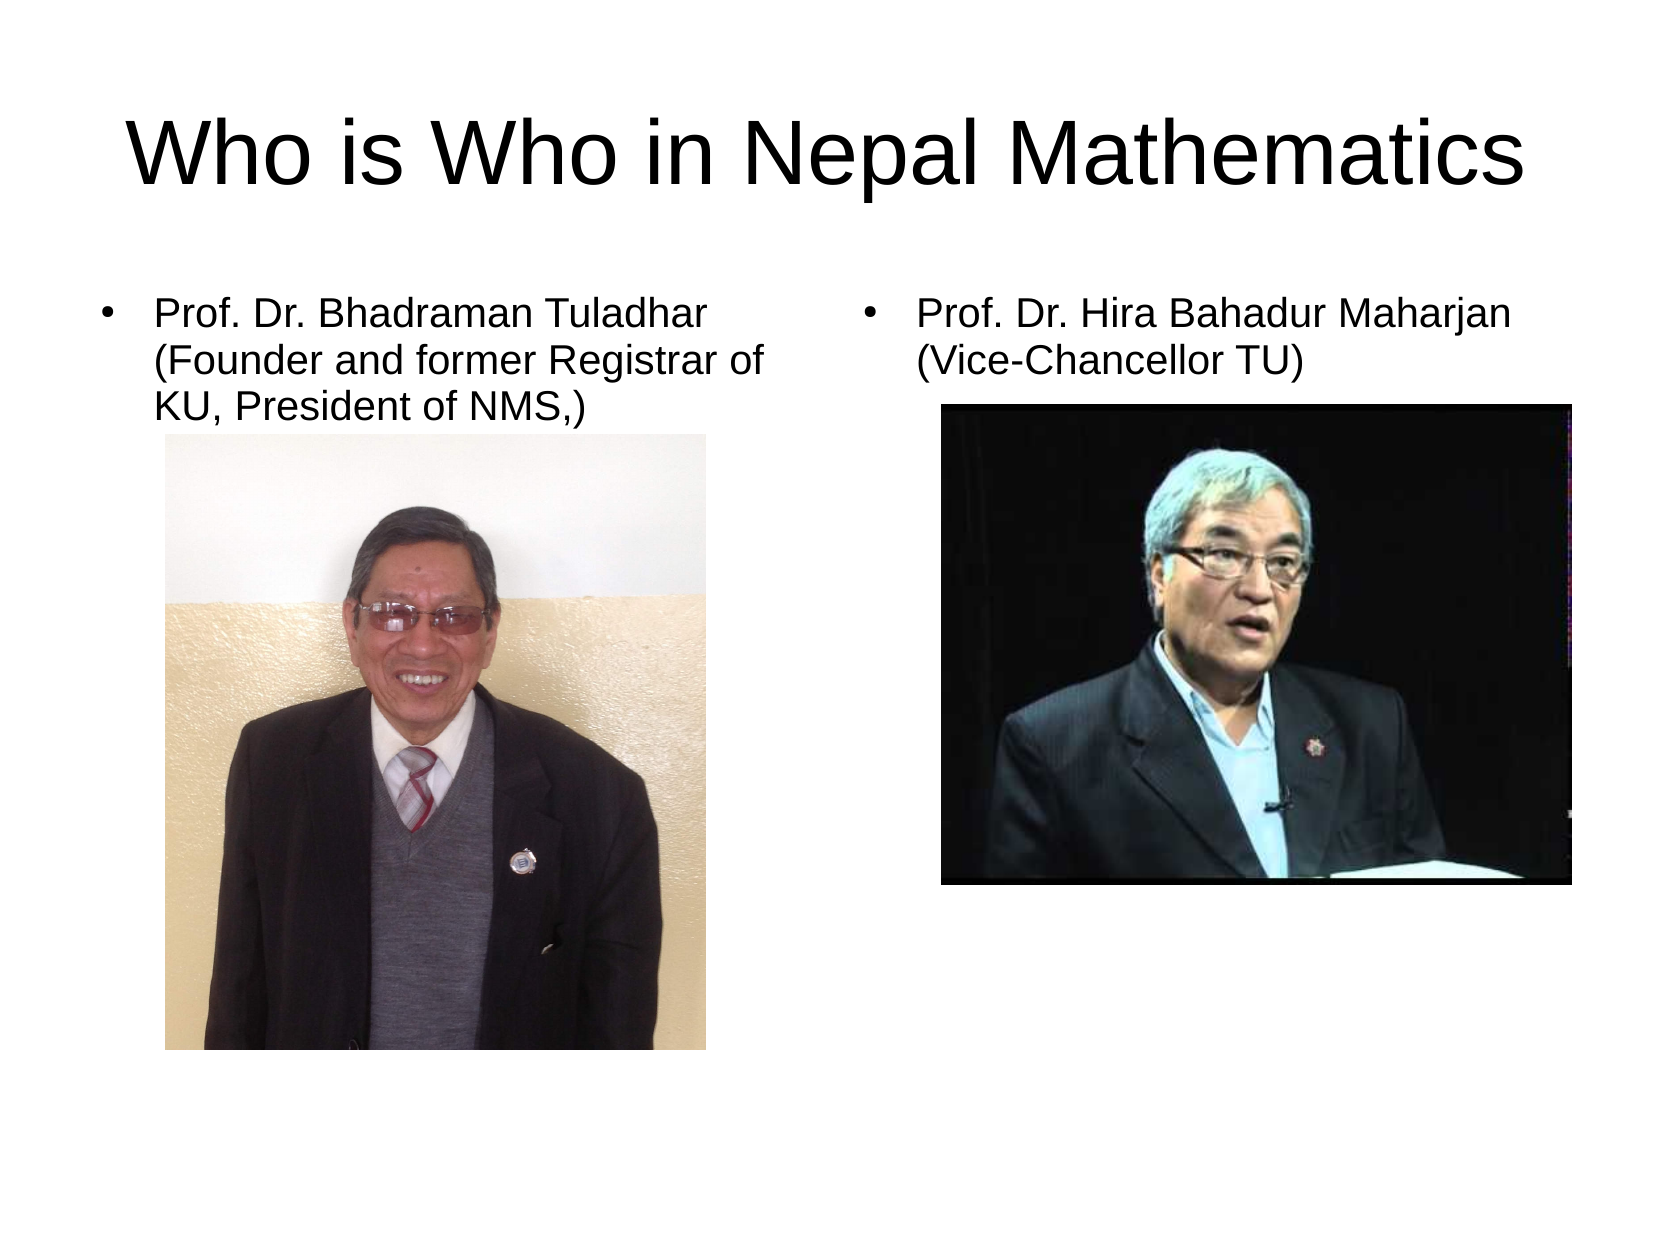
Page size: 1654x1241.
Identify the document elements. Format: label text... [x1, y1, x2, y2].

title Who is Who in Nepal Mathematics [82, 49, 1571, 257]
list Prof. Dr. Bhadraman Tuladhar (Founder and former Registrar of KU, President of NMS,) [82, 290, 809, 634]
list Prof. Dr. Hira Bahadur Maharjan (Vice-Chancellor TU) [845, 290, 1572, 634]
picture [165, 434, 706, 1051]
picture [941, 404, 1572, 886]
